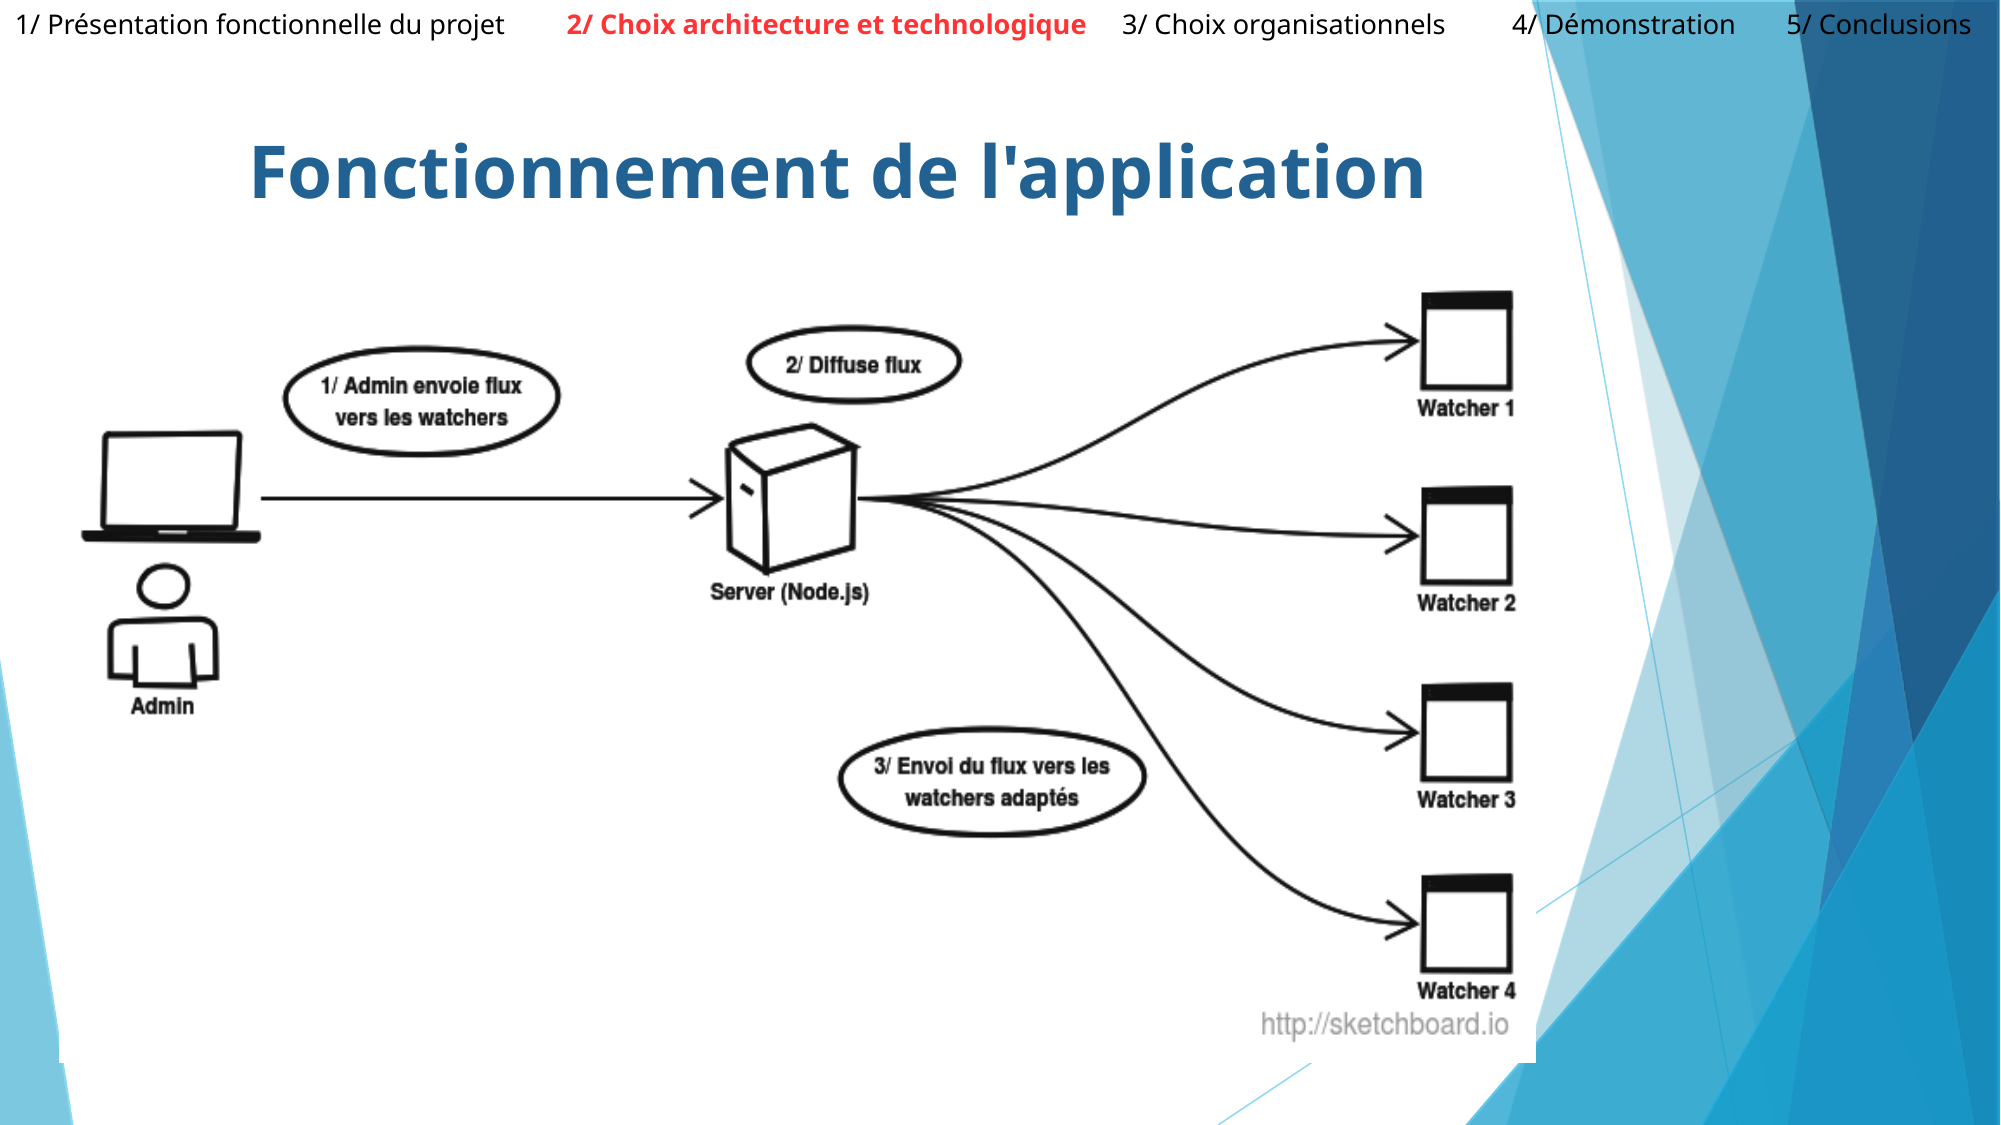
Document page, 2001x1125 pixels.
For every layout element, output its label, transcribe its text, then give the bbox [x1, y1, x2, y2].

picture [59, 276, 1536, 1063]
text_box 1/ Présentation fonctionnelle du projet 2/ Choix architecture et technologique 3/ Choix organisationnels 4/ Démonstration 5/ Conclusions [0, 0, 2000, 48]
list Fonctionnement de l'application [106, 118, 1570, 1125]
